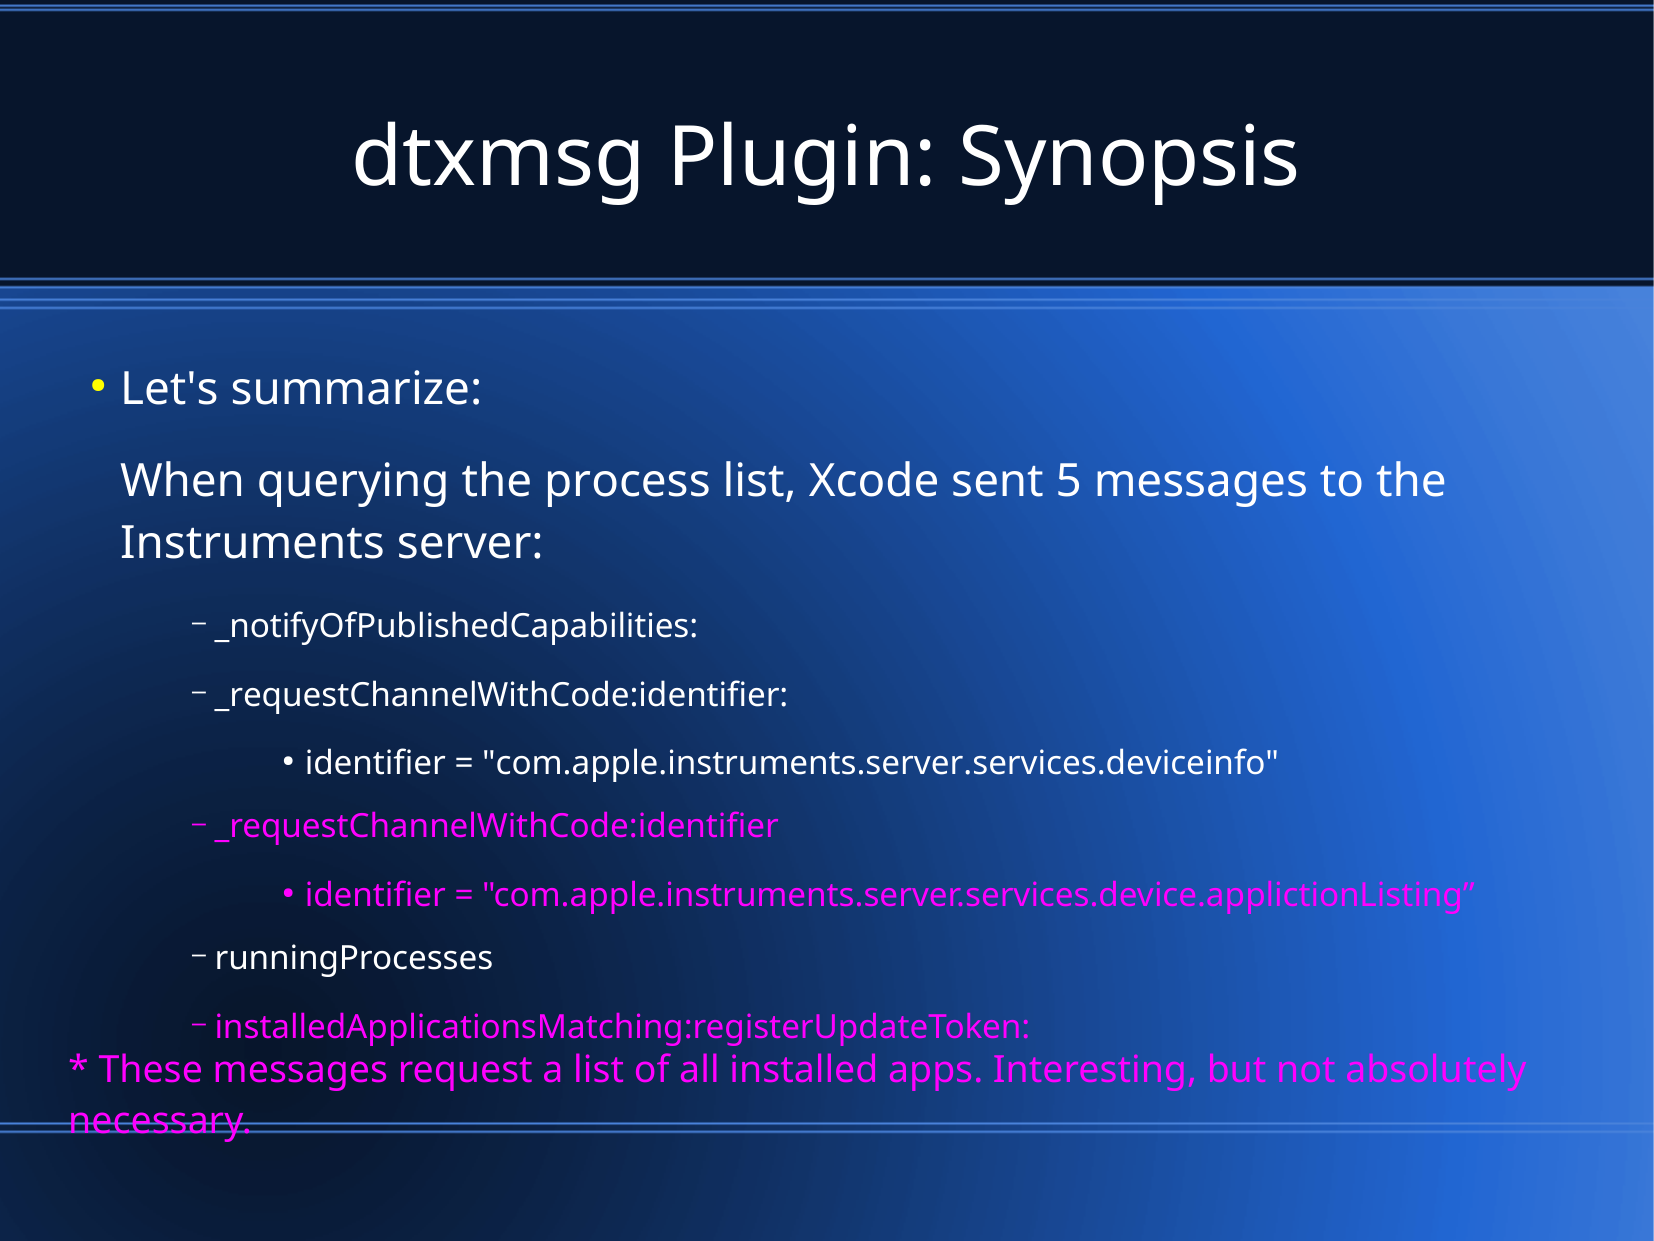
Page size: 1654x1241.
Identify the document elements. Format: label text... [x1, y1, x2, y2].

picture [0, 0, 1654, 1241]
text_box * These messages request a list of all installed apps. Interesting, but not absolutely necessary. [53, 1035, 1571, 1099]
list Let's summarize: When querying the process list, Xcode sent 5 messages to the Instruments server: _notifyOfPublishedCapabilities: _requestChannelWithCode:identifier: identifier = "com.apple.instruments.server.services.deviceinfo" _requestChannelWithCode:identifier identifier = "com.apple.instruments.server.services.device.applictionListing” runningProcesses installedApplicationsMatching:registerUpdateToken: [82, 355, 1571, 990]
title dtxmsg Plugin: Synopsis [82, 49, 1571, 257]
